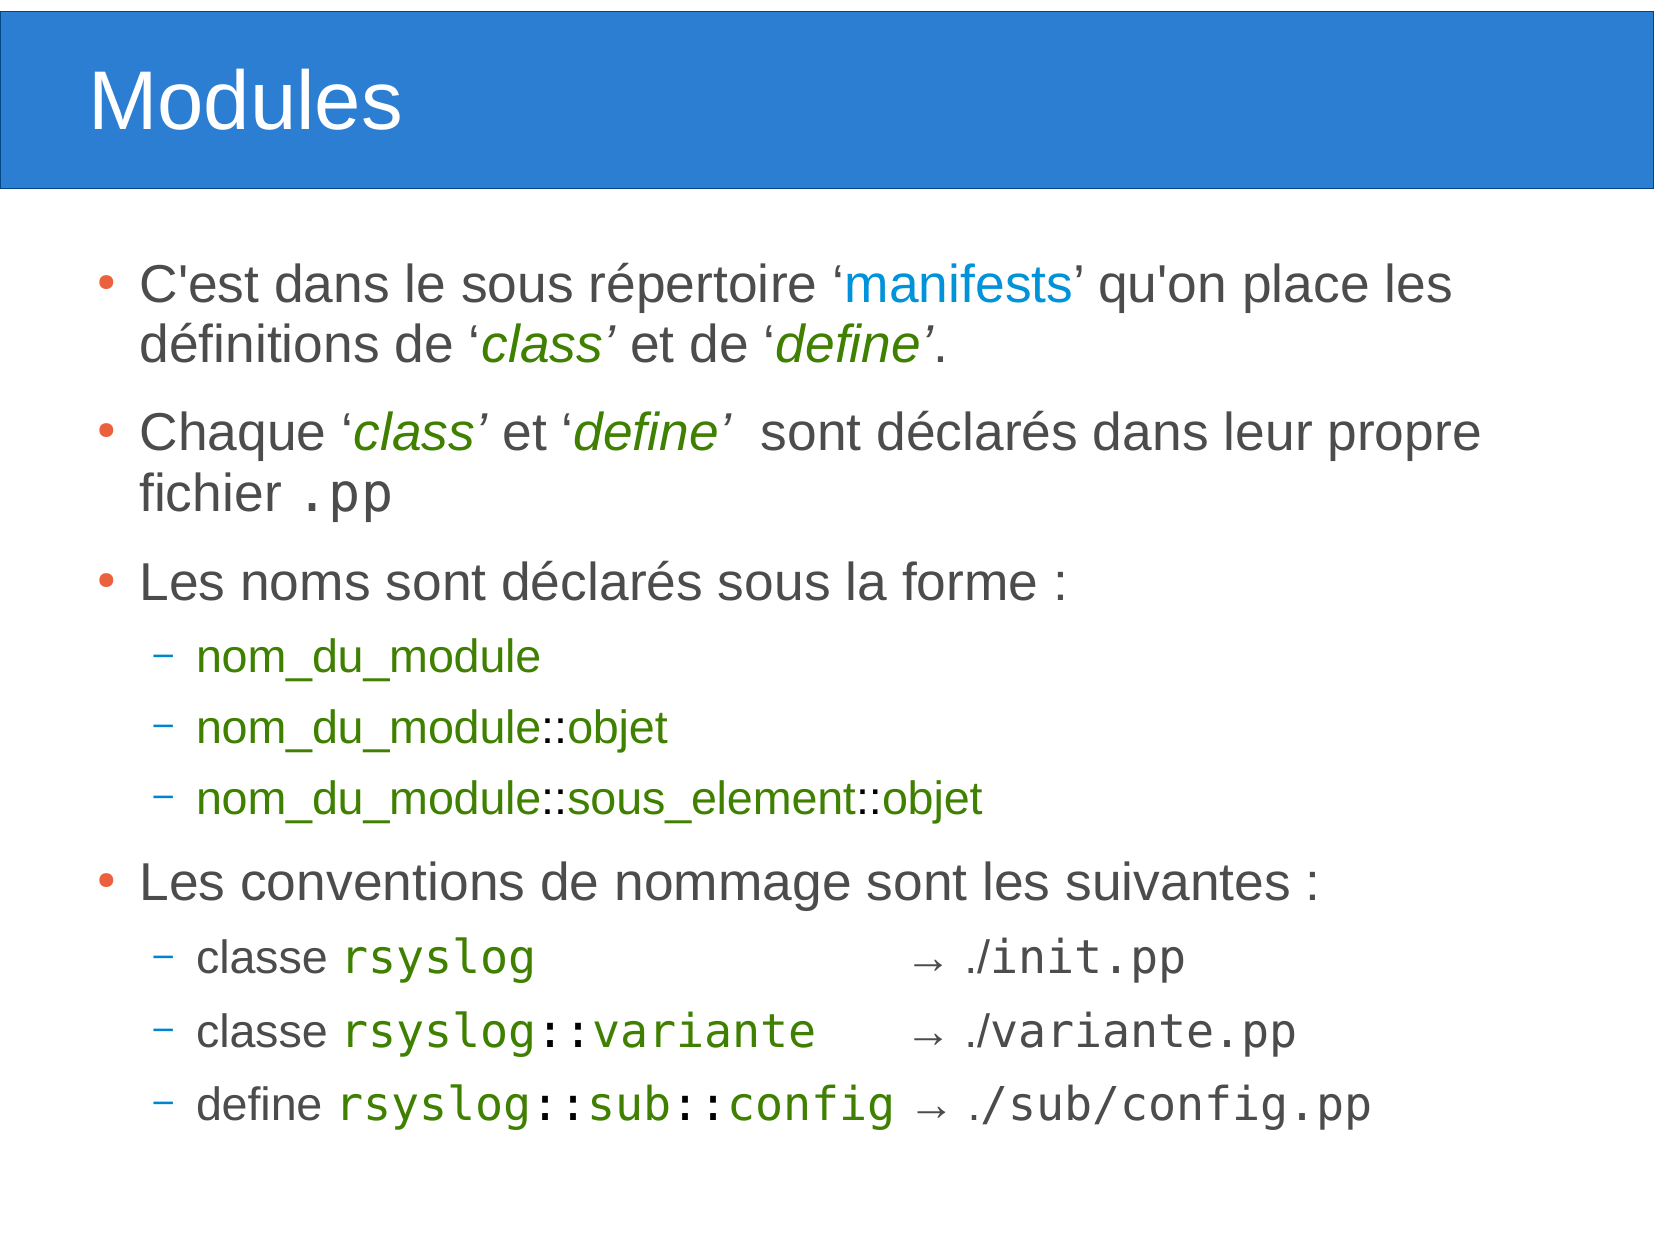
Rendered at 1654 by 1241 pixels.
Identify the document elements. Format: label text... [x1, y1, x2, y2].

title Modules [0, 11, 1654, 189]
list C'est dans le sous répertoire ‘manifests’ qu'on place les définitions de ‘class’ et de ‘define’. Chaque ‘class’ et ‘define’ sont déclarés dans leur propre fichier .pp Les noms sont déclarés sous la forme : nom_du_module nom_du_module::objet nom_du_module::sous_element::objet Les conventions de nommage sont les suivantes : classe rsyslog → ./init.pp classe rsyslog::variante → ./variante.pp define rsyslog::sub::config → ./sub/config.pp [82, 253, 1583, 1134]
